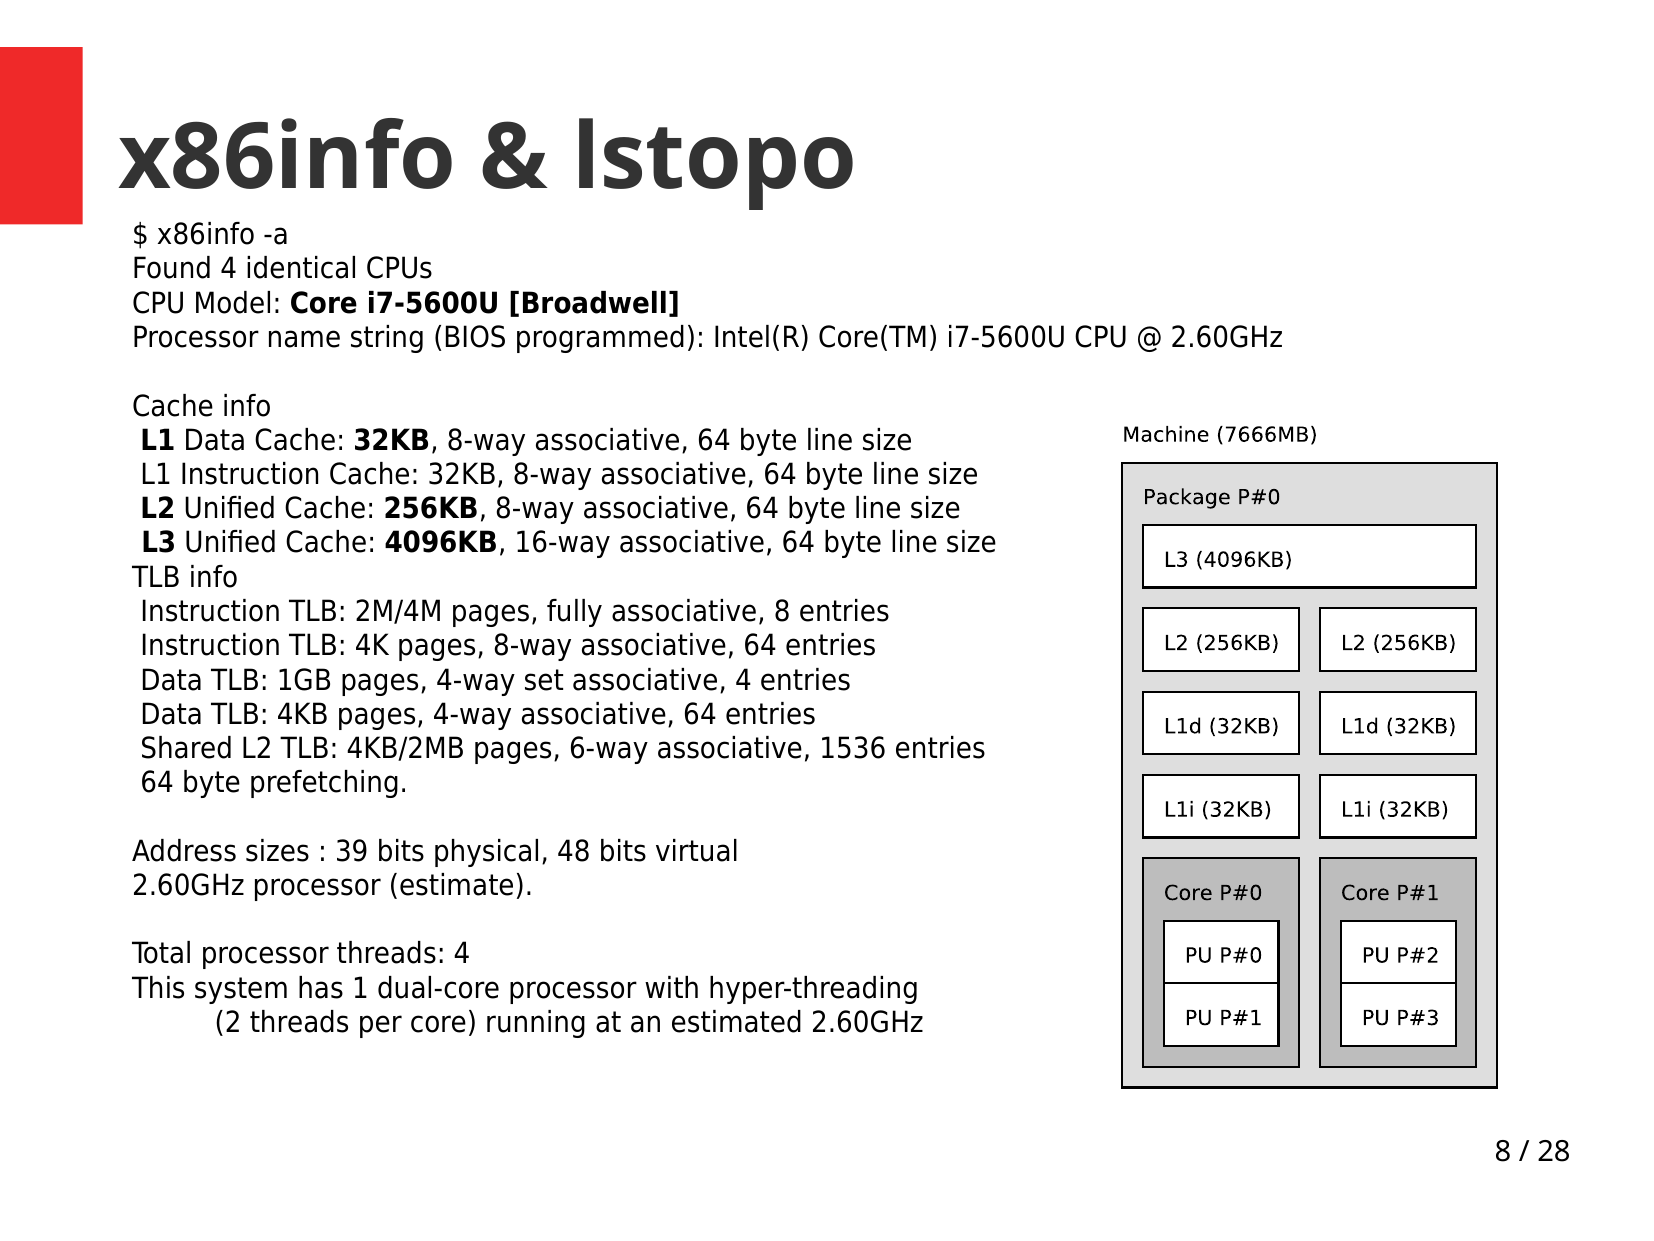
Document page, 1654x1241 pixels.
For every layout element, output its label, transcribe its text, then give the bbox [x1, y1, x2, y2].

text_box $ x86info -a Found 4 identical CPUs CPU Model: Core i7-5600U [Broadwell] Processor name string (BIOS programmed): Intel(R) Core(TM) i7-5600U CPU @ 2.60GHz Cache info L1 Data Cache: 32KB, 8-way associative, 64 byte line size L1 Instruction Cache: 32KB, 8-way associative, 64 byte line size L2 Unified Cache: 256KB, 8-way associative, 64 byte line size L3 Unified Cache: 4096KB, 16-way associative, 64 byte line size TLB info Instruction TLB: 2M/4M pages, fully associative, 8 entries Instruction TLB: 4K pages, 8-way associative, 64 entries Data TLB: 1GB pages, 4-way set associative, 4 entries Data TLB: 4KB pages, 4-way associative, 64 entries Shared L2 TLB: 4KB/2MB pages, 6-way associative, 1536 entries 64 byte prefetching. Address sizes : 39 bits physical, 48 bits virtual 2.60GHz processor (estimate). Total processor threads: 4 This system has 1 dual-core processor with hyper-threading (2 threads per core) running at an estimated 2.60GHz [117, 210, 1423, 1063]
picture [1120, 425, 1500, 1090]
title x86info & lstopo [118, 49, 1571, 257]
